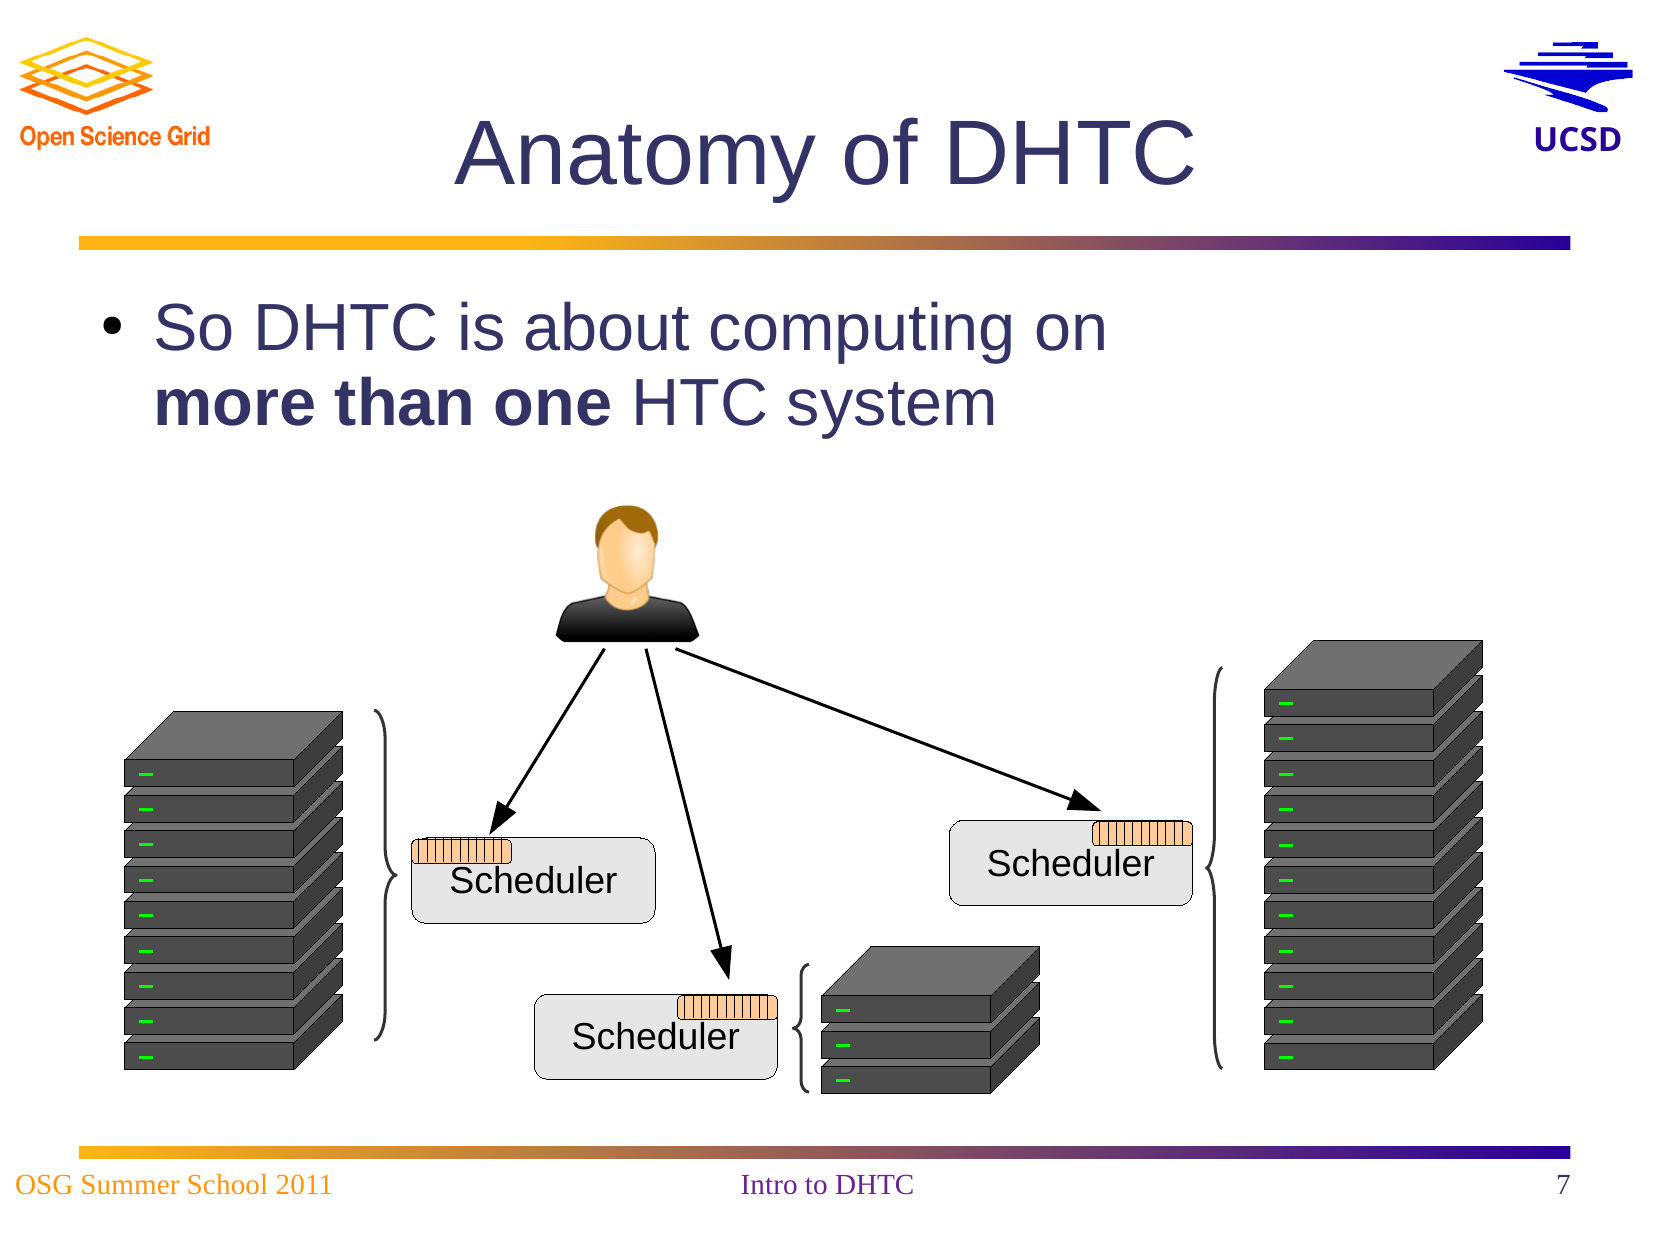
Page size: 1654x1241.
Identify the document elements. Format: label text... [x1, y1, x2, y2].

text_box [821, 1017, 1040, 1094]
text_box [1264, 675, 1483, 752]
text_box [124, 887, 343, 964]
text_box [1264, 711, 1483, 787]
picture [0, 14, 229, 167]
text_box [677, 995, 778, 1020]
text_box [124, 711, 343, 787]
text_box Scheduler [411, 837, 656, 924]
text_box [1264, 746, 1483, 823]
text_box [124, 746, 343, 823]
text_box [1264, 640, 1483, 717]
text_box [124, 994, 343, 1070]
picture [552, 495, 703, 646]
text_box [1092, 821, 1193, 846]
text_box [1264, 852, 1483, 929]
text_box [411, 839, 512, 864]
text_box [124, 817, 343, 893]
text_box [1264, 781, 1483, 858]
title Anatomy of DHTC [82, 49, 1571, 257]
text_box [1264, 887, 1483, 964]
text_box [1264, 817, 1483, 894]
text_box [1264, 994, 1483, 1070]
text_box Scheduler [949, 820, 1193, 906]
text_box [1264, 958, 1483, 1035]
text_box [124, 852, 343, 929]
text_box Scheduler [534, 994, 778, 1080]
text_box [821, 946, 1040, 1023]
picture [1495, 42, 1637, 118]
text_box [124, 781, 343, 858]
text_box [821, 982, 1040, 1059]
text_box [1264, 923, 1483, 1000]
text_box [124, 923, 343, 1000]
list So DHTC is about computing on more than one HTC system [82, 290, 1571, 1109]
text_box [124, 958, 343, 1035]
